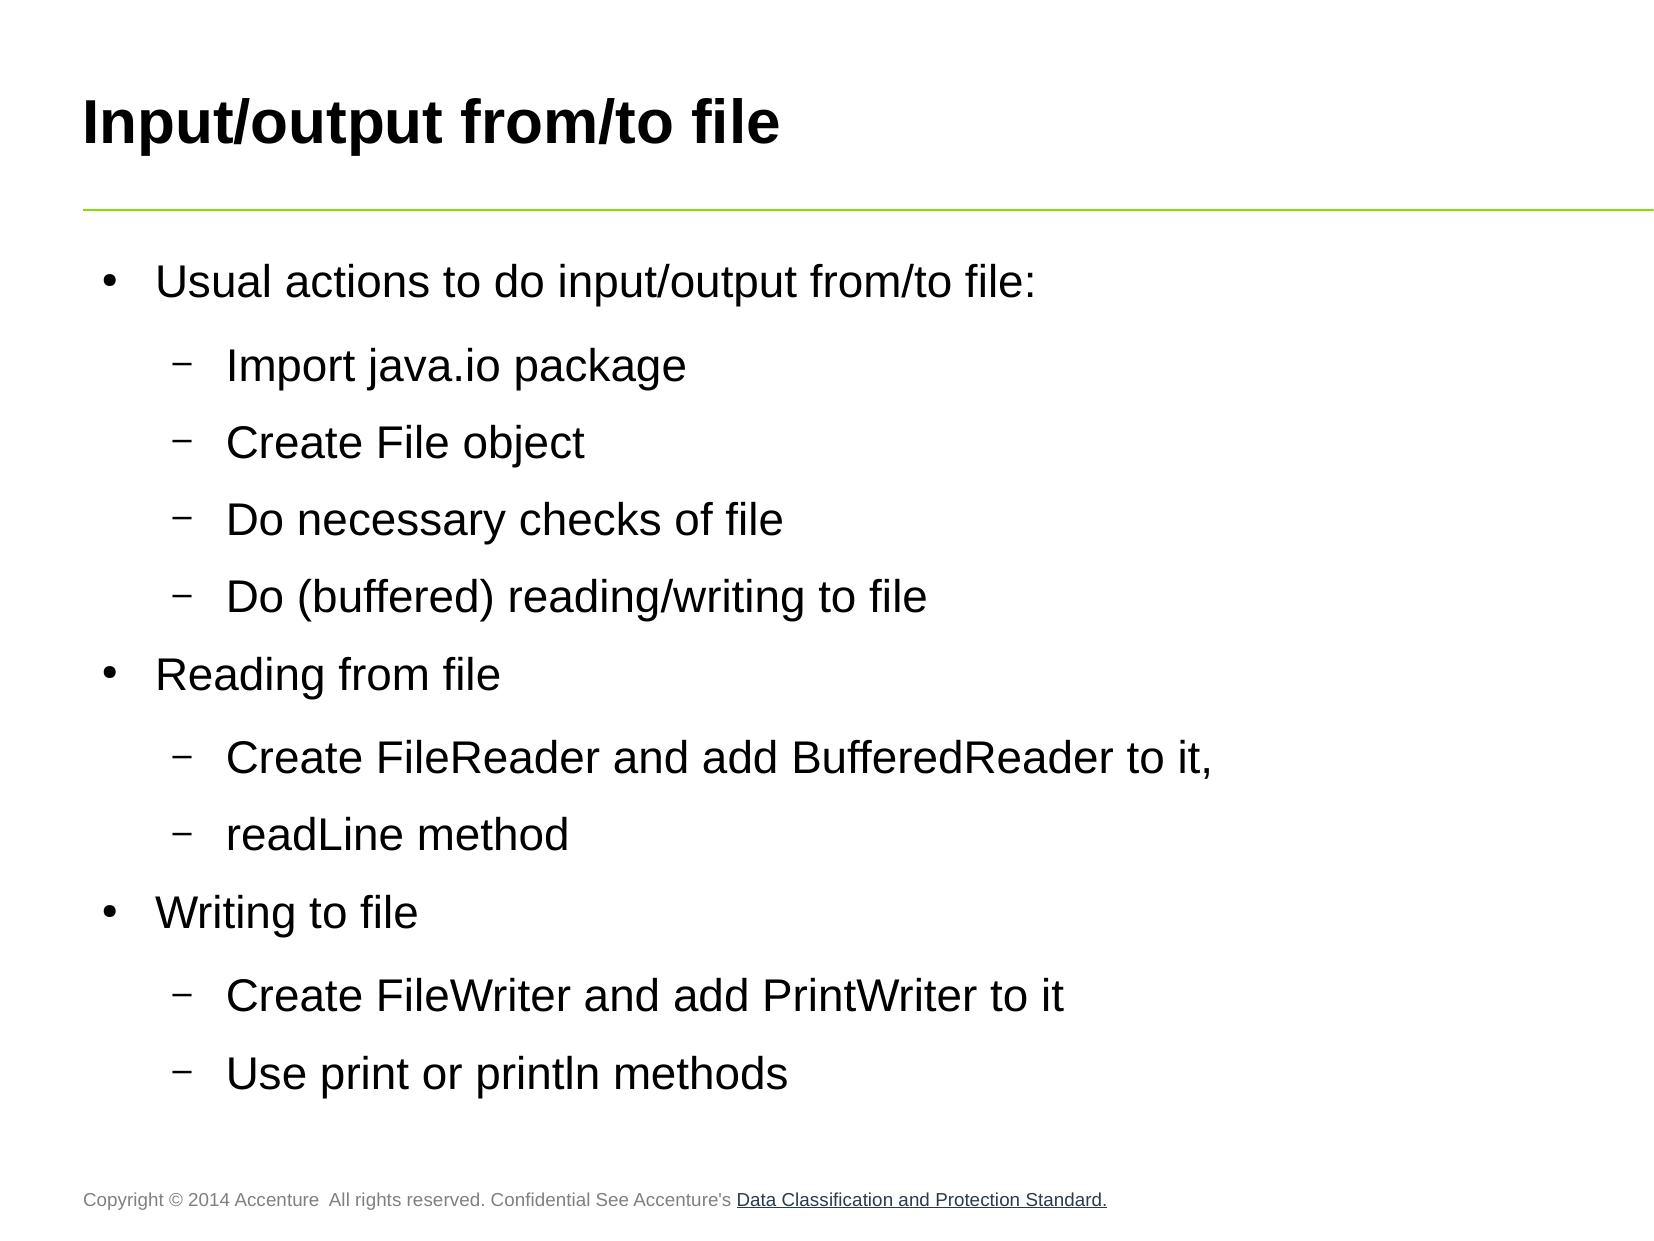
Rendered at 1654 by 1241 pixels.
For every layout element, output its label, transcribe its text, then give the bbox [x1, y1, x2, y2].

list Usual actions to do input/output from/to file: Import java.io package Create File object Do necessary checks of file Do (buffered) reading/writing to file Reading from file Create FileReader and add BufferedReader to it, readLine method Writing to file Create FileWriter and add PrintWriter to it Use print or println methods [84, 255, 1573, 1166]
title Input/output from/to file [82, 49, 1571, 196]
